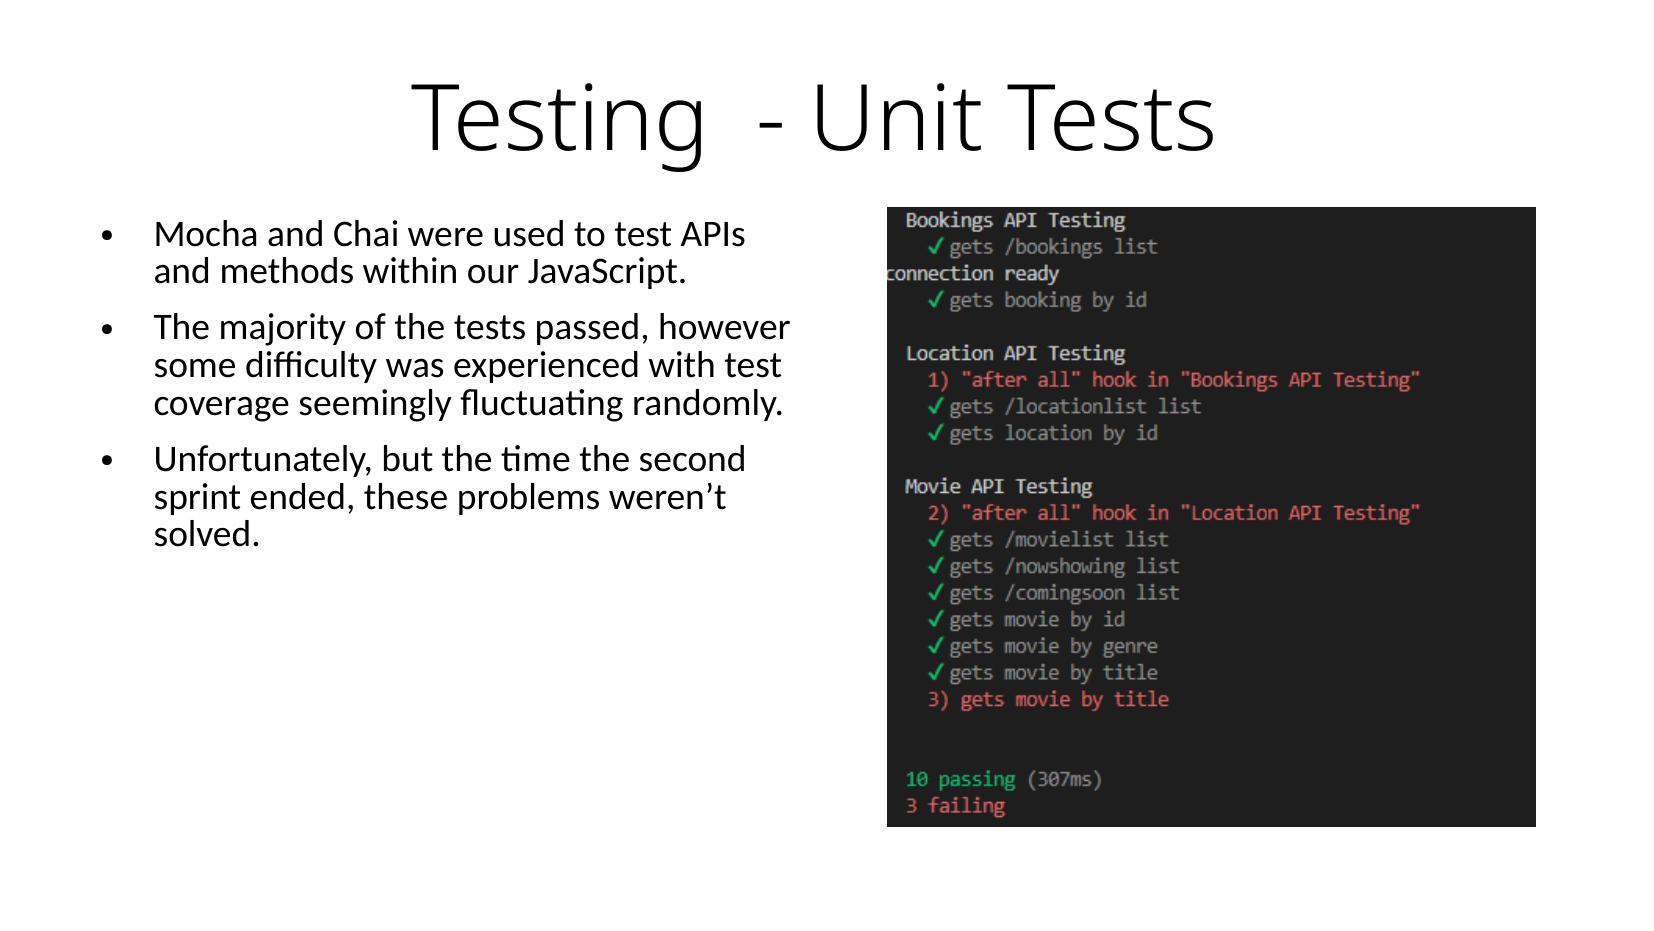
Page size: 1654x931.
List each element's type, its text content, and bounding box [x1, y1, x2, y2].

title Testing - Unit Tests [82, 37, 1571, 193]
picture [887, 207, 1536, 827]
list Mocha and Chai were used to test APIs and methods within our JavaScript. The majority of the tests passed, however some difficulty was experienced with test coverage seemingly fluctuating randomly. Unfortunately, but the time the second sprint ended, these problems weren’t solved. [82, 217, 798, 827]
